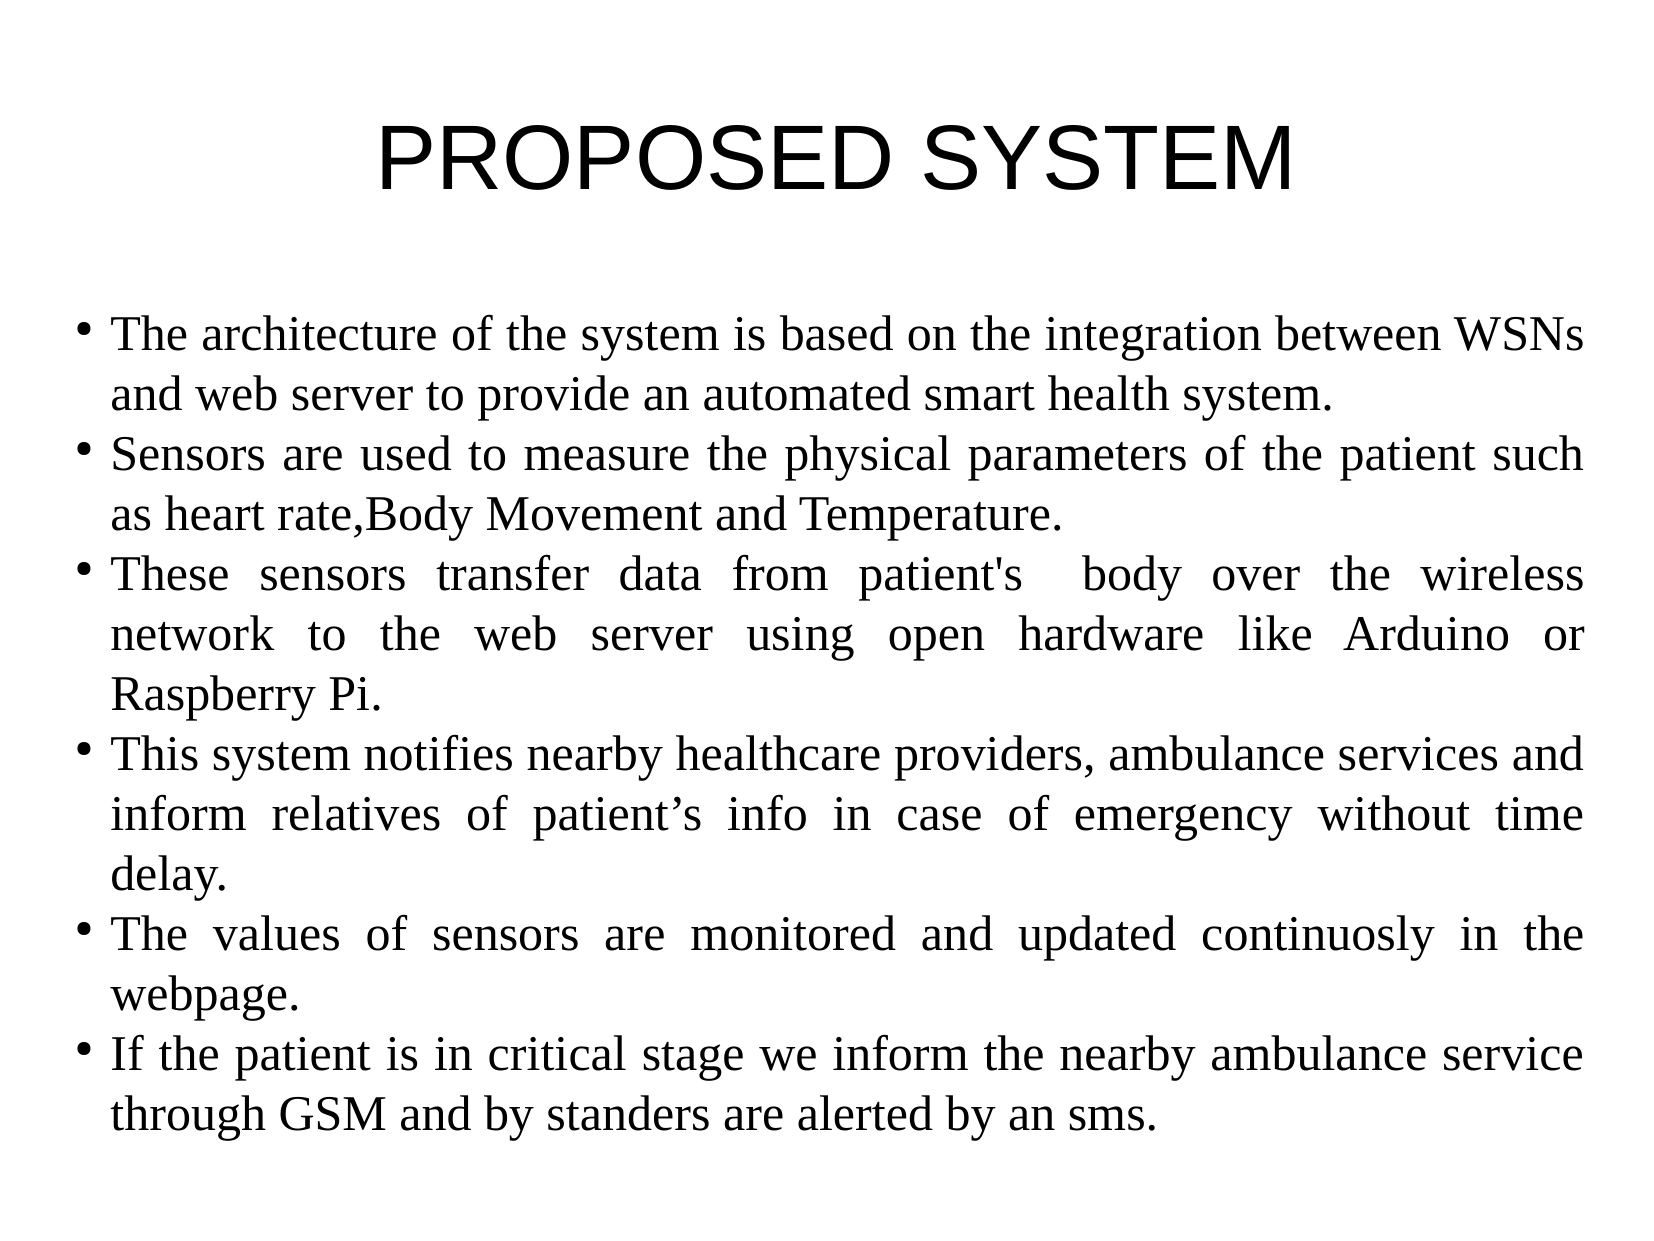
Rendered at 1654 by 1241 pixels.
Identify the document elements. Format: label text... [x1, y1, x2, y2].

text_box The architecture of the system is based on the integration between WSNs and web server to provide an automated smart health system. Sensors are used to measure the physical parameters of the patient such as heart rate,Body Movement and Temperature. These sensors transfer data from patient's body over the wireless network to the web server using open hardware like Arduino or Raspberry Pi. This system notifies nearby healthcare providers, ambulance services and inform relatives of patient’s info in case of emergency without time delay. The values of sensors are monitored and updated continuosly in the webpage. If the patient is in critical stage we inform the nearby ambulance service through GSM and by standers are alerted by an sms. [74, 299, 1586, 1115]
text_box PROPOSED SYSTEM [92, 49, 1581, 257]
